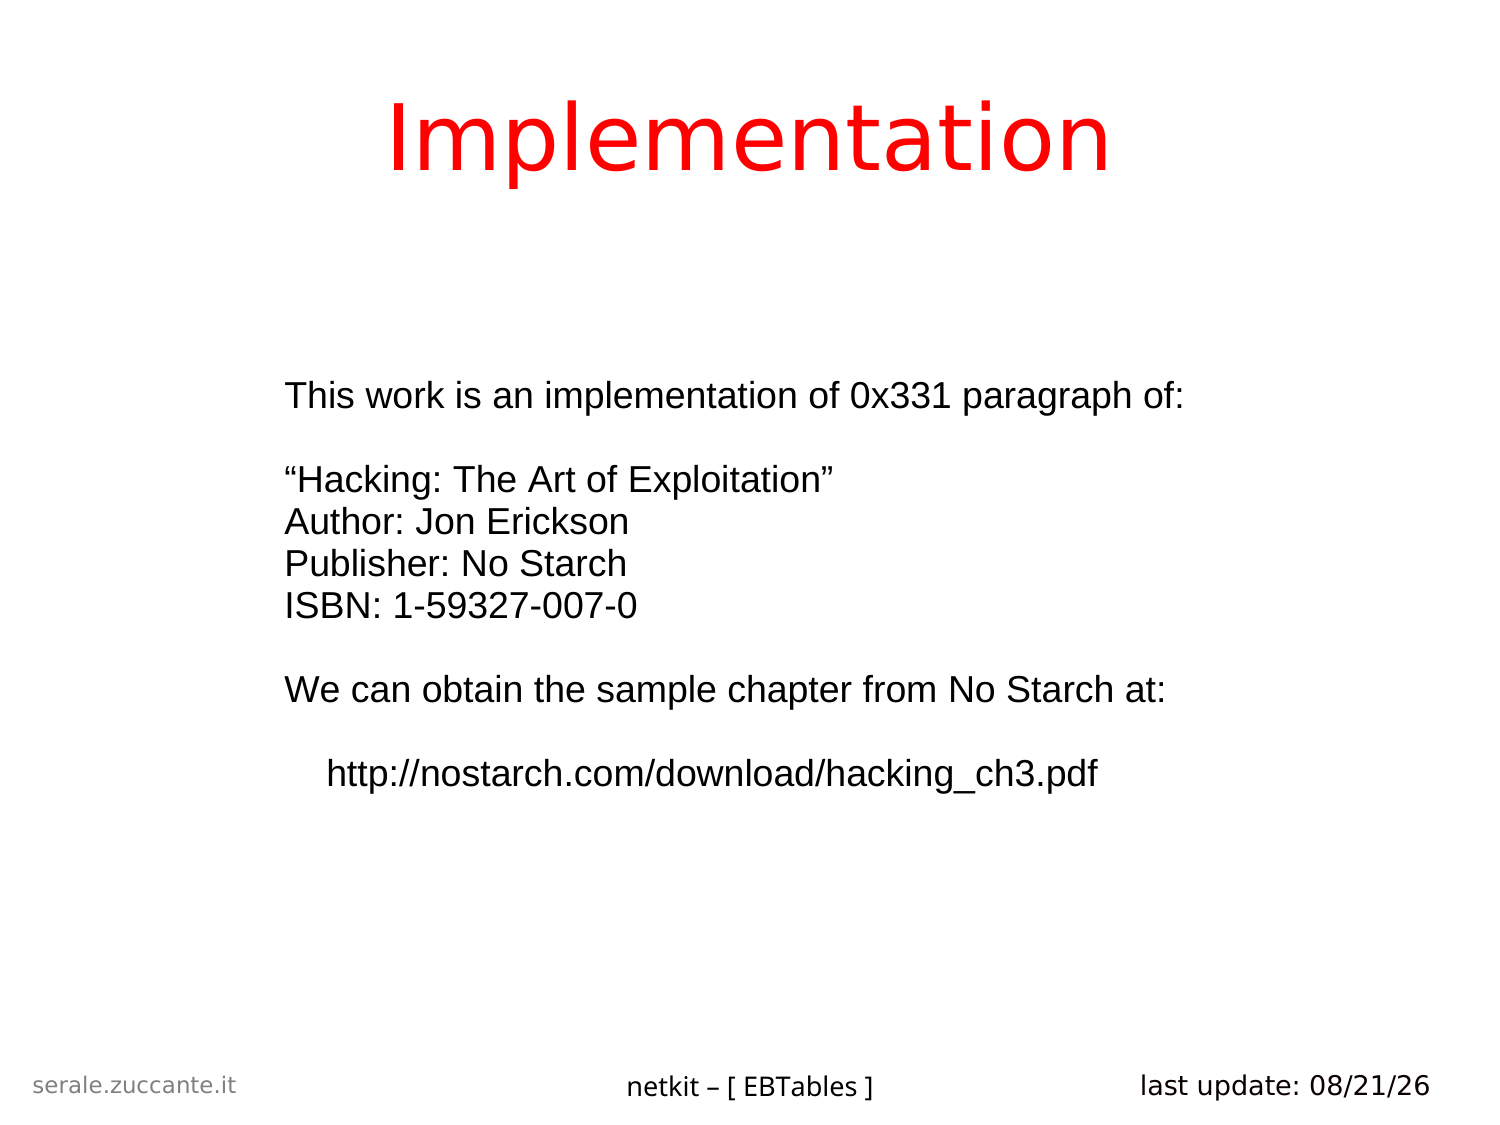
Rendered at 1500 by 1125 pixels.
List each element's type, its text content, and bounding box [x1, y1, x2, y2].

text_box This work is an implementation of 0x331 paragraph of: “Hacking: The Art of Exploitation” Author: Jon Erickson Publisher: No Starch ISBN: 1-59327-007-0 We can obtain the sample chapter from No Starch at: http://nostarch.com/download/hacking_ch3.pdf [269, 367, 1200, 803]
title Implementation [75, 28, 1426, 250]
